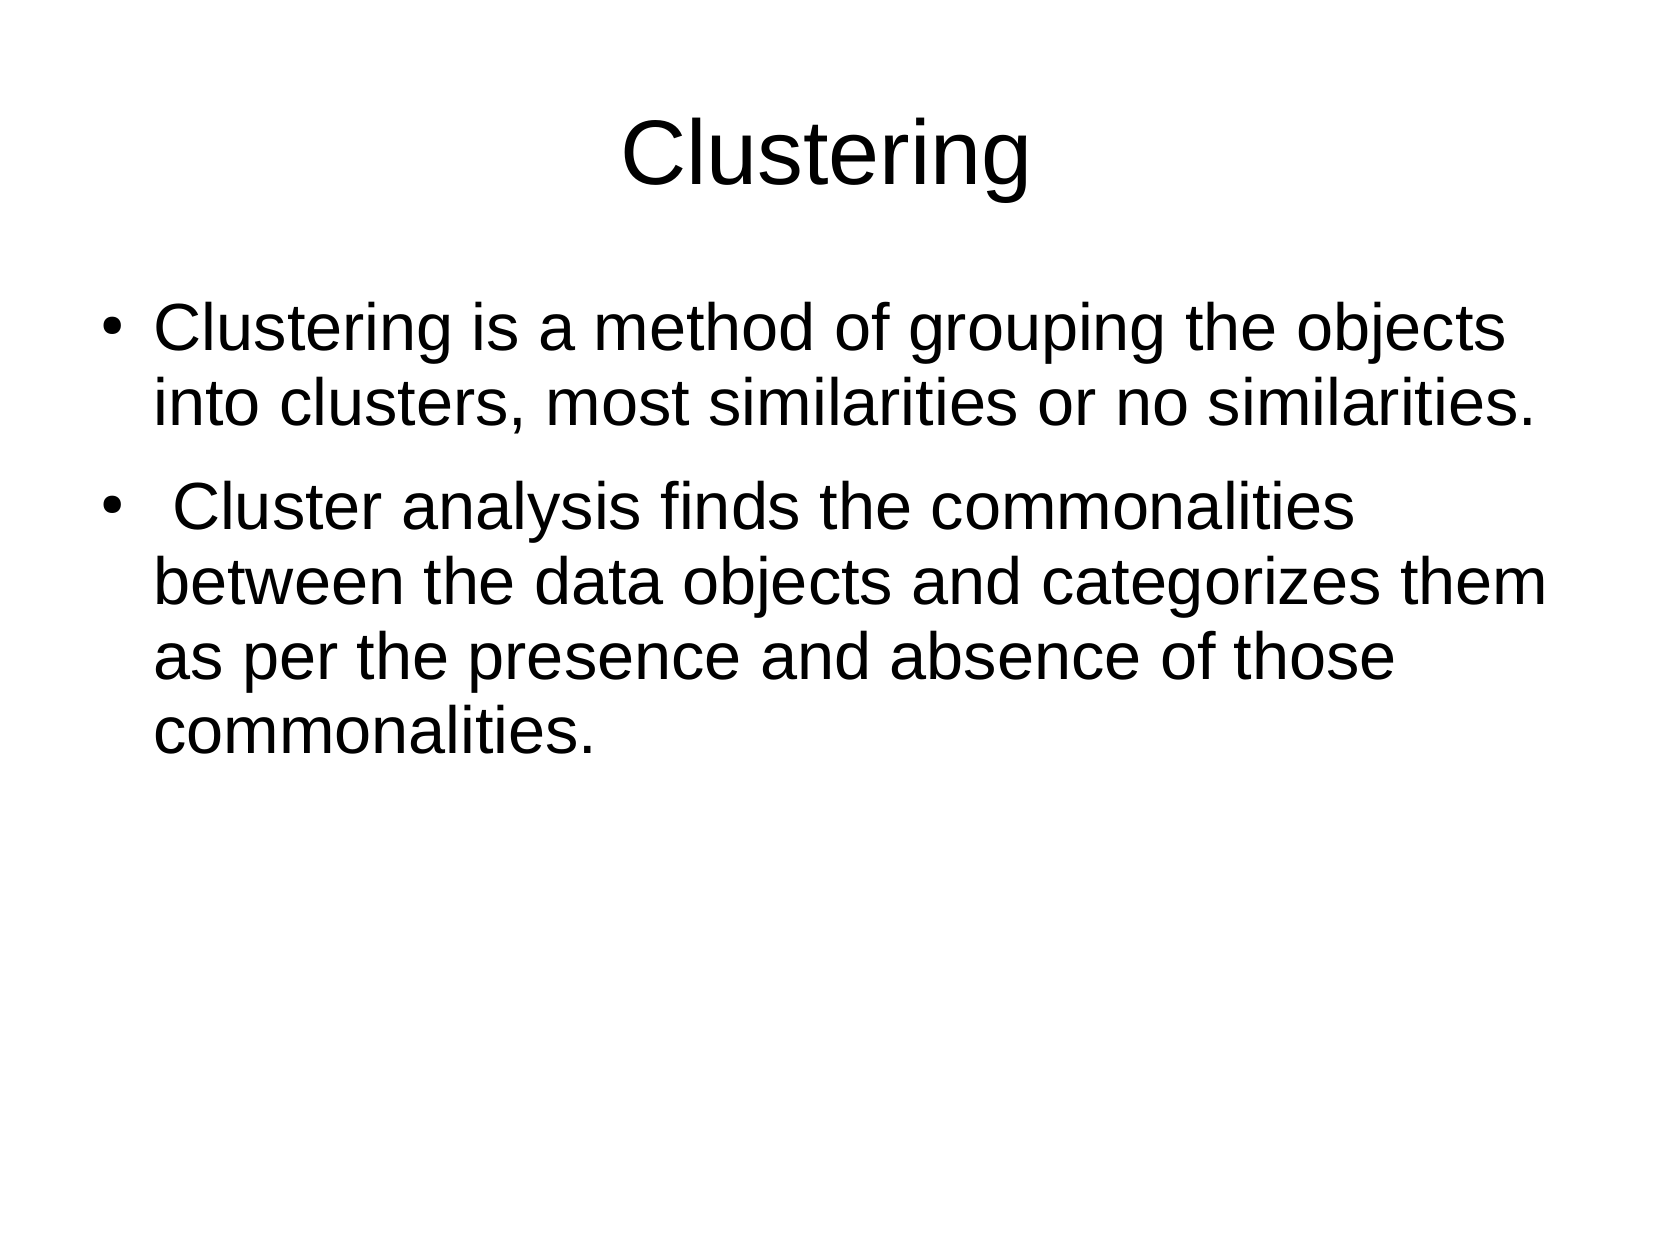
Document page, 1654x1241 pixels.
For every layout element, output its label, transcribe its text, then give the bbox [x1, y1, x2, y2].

list Clustering is a method of grouping the objects into clusters, most similarities or no similarities. Cluster analysis finds the commonalities between the data objects and categorizes them as per the presence and absence of those commonalities. [82, 290, 1571, 1010]
title Clustering [82, 49, 1571, 257]
